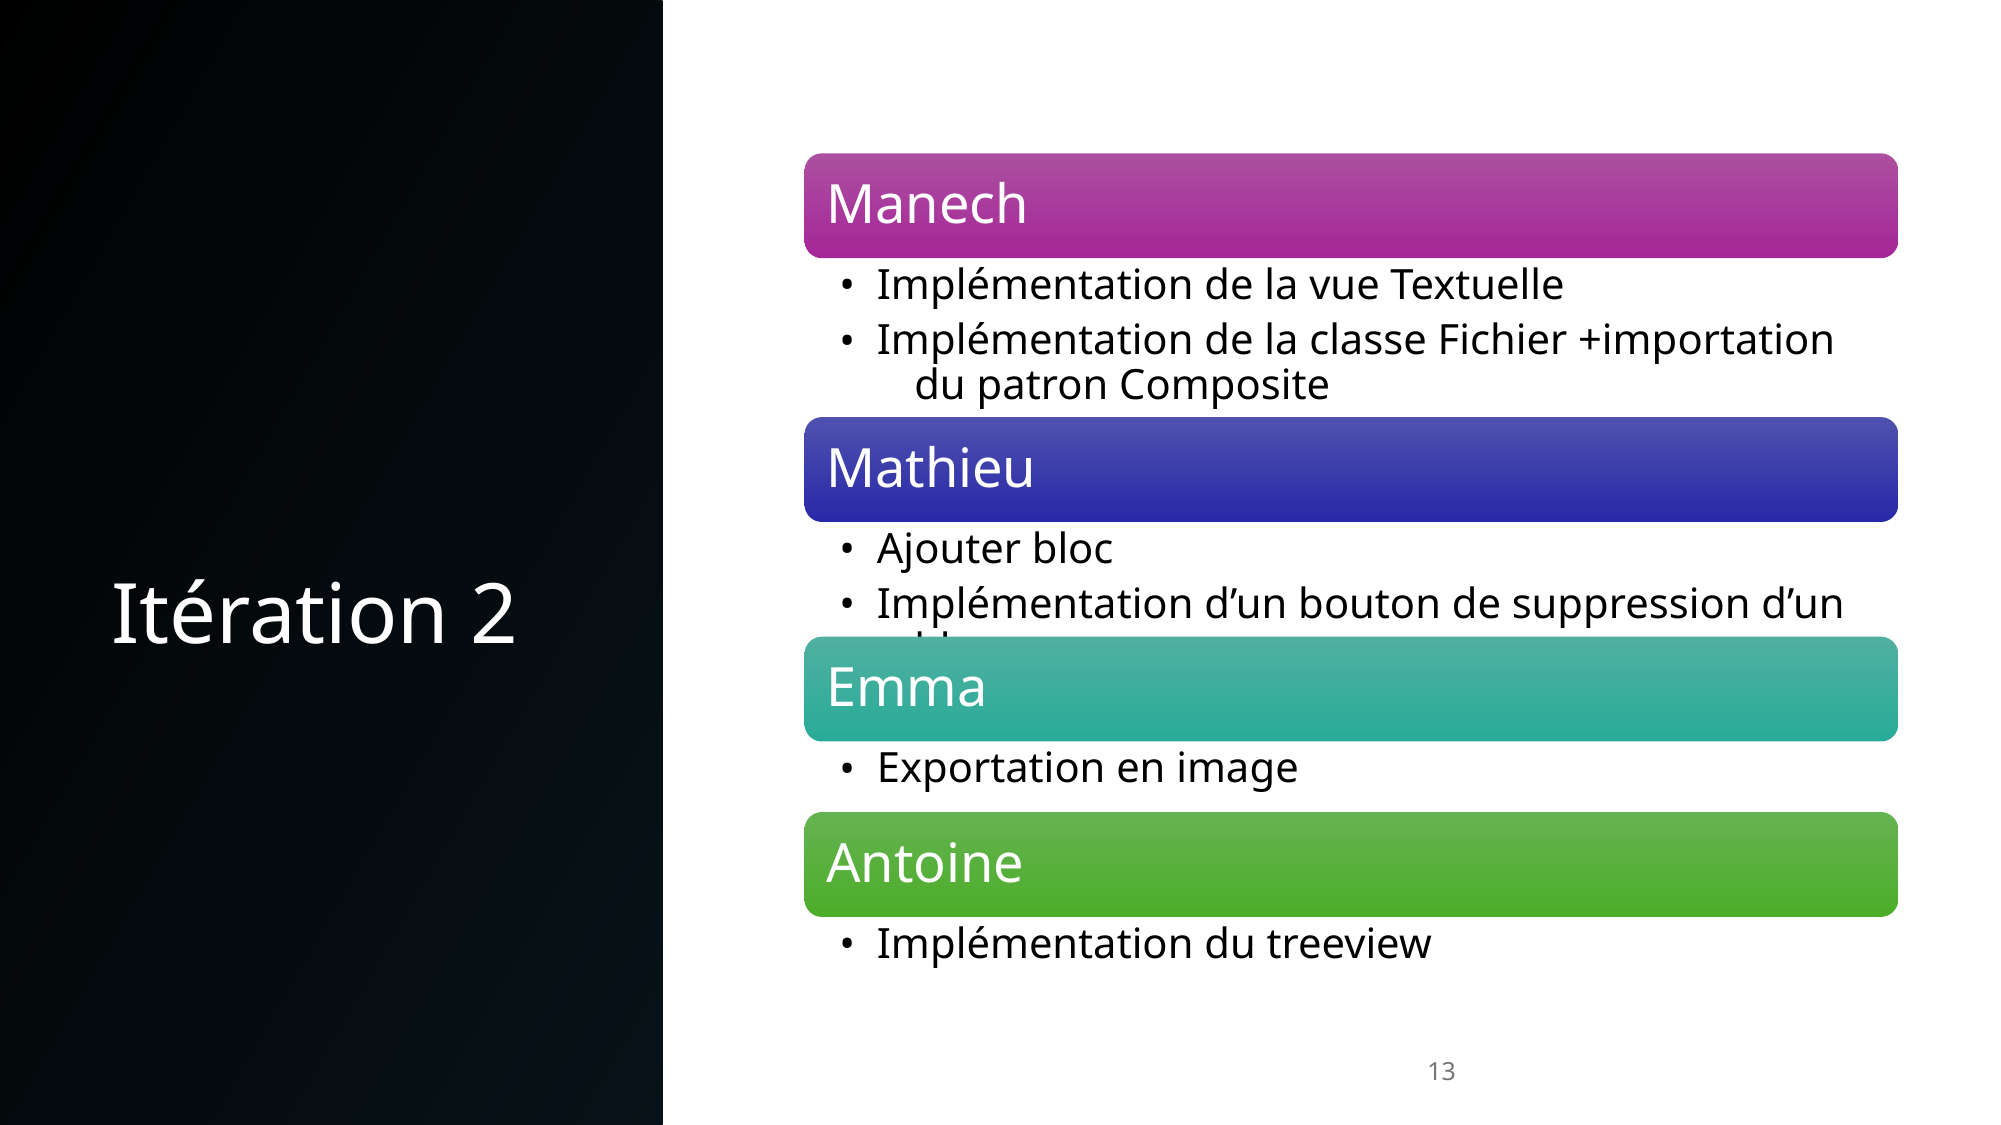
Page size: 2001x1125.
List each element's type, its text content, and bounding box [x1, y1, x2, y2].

text_box Implémentation du treeview [804, 916, 1899, 988]
text_box Exportation en image [804, 741, 1899, 813]
text_box [0, 0, 2000, 1125]
text_box Ajouter bloc Implémentation d’un bouton de suppression d’un bloc [804, 521, 1899, 637]
text_box Implémentation de la vue Textuelle Implémentation de la classe Fichier +importation du patron Composite [804, 258, 1899, 418]
text_box Mathieu [804, 417, 1899, 521]
text_box Antoine [804, 812, 1899, 916]
text_box Emma [804, 636, 1899, 741]
title Itération 2 [96, 276, 608, 670]
text_box Manech [804, 153, 1899, 258]
